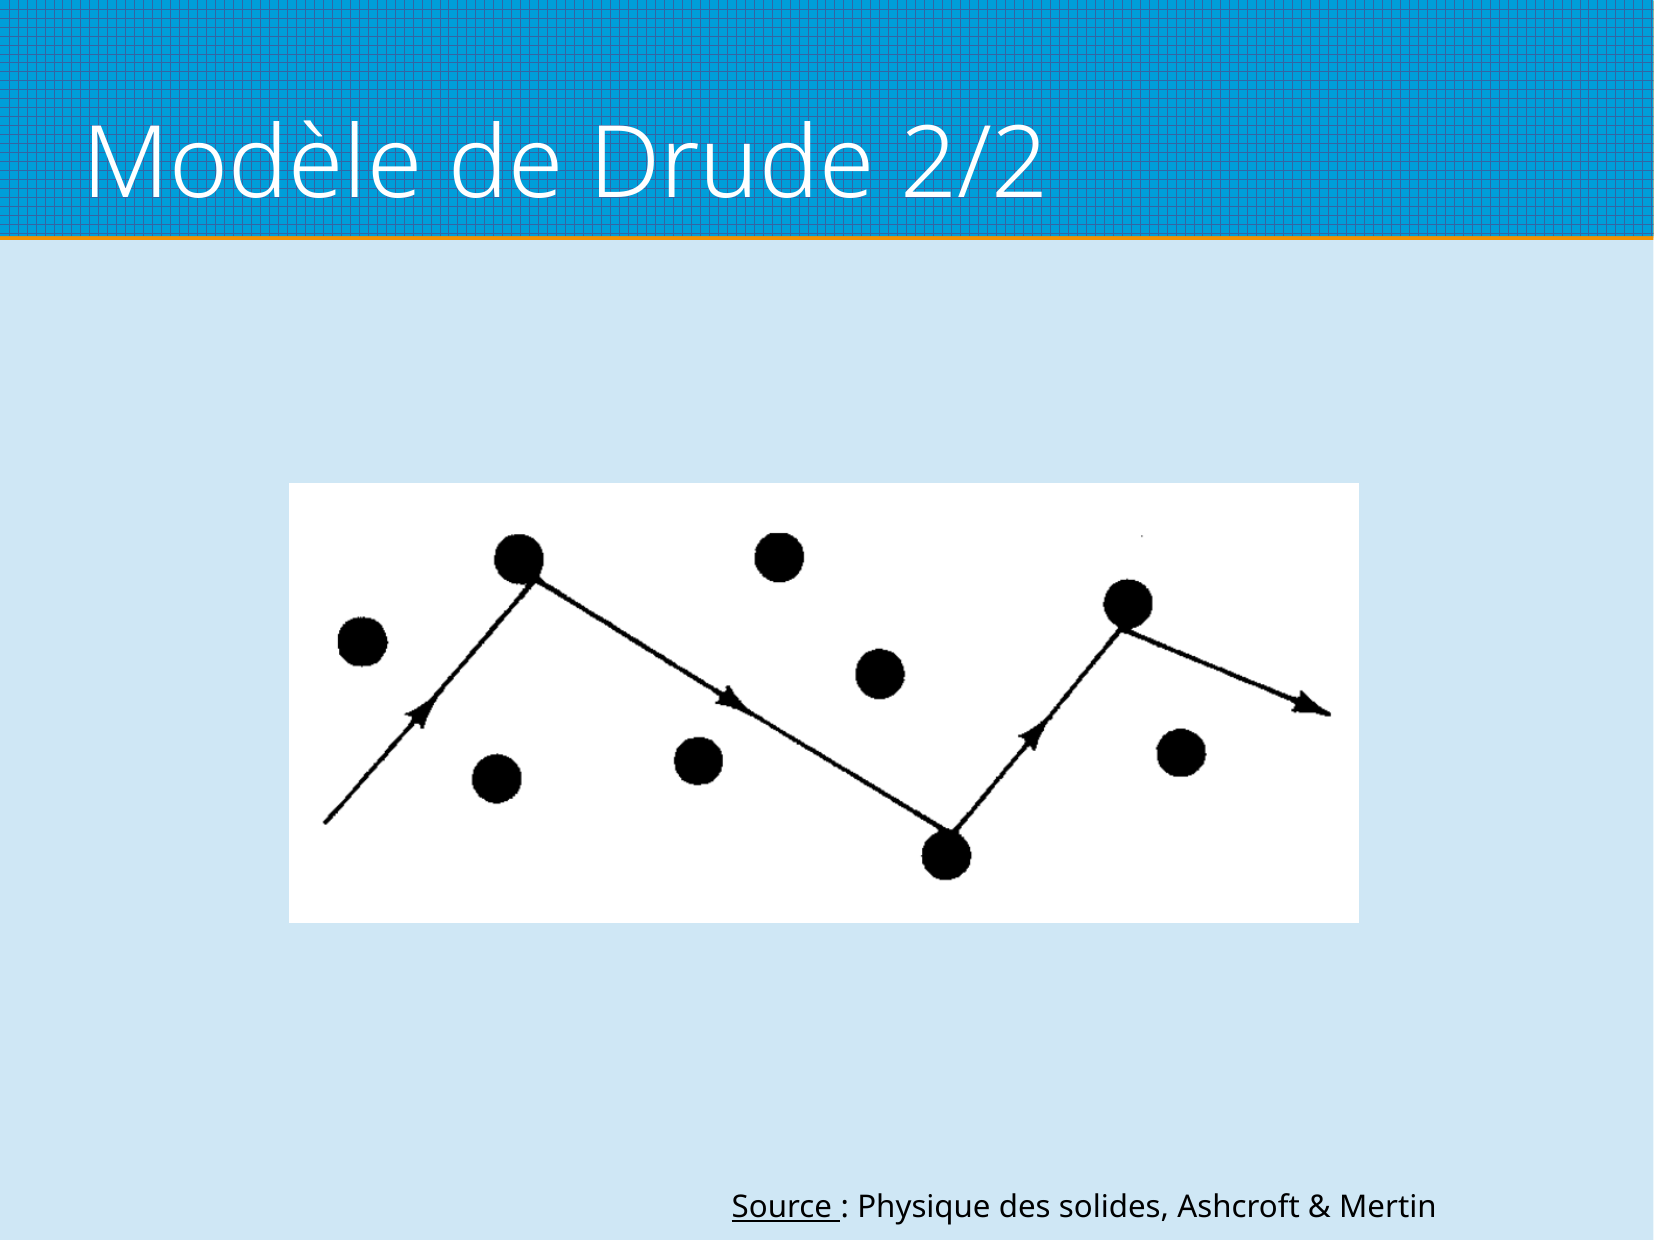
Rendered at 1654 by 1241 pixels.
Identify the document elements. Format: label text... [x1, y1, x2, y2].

text_box Source : Physique des solides, Ashcroft & Mertin [725, 1179, 1654, 1232]
title Modèle de Drude 2/2 [82, 19, 1571, 227]
picture [289, 483, 1359, 923]
